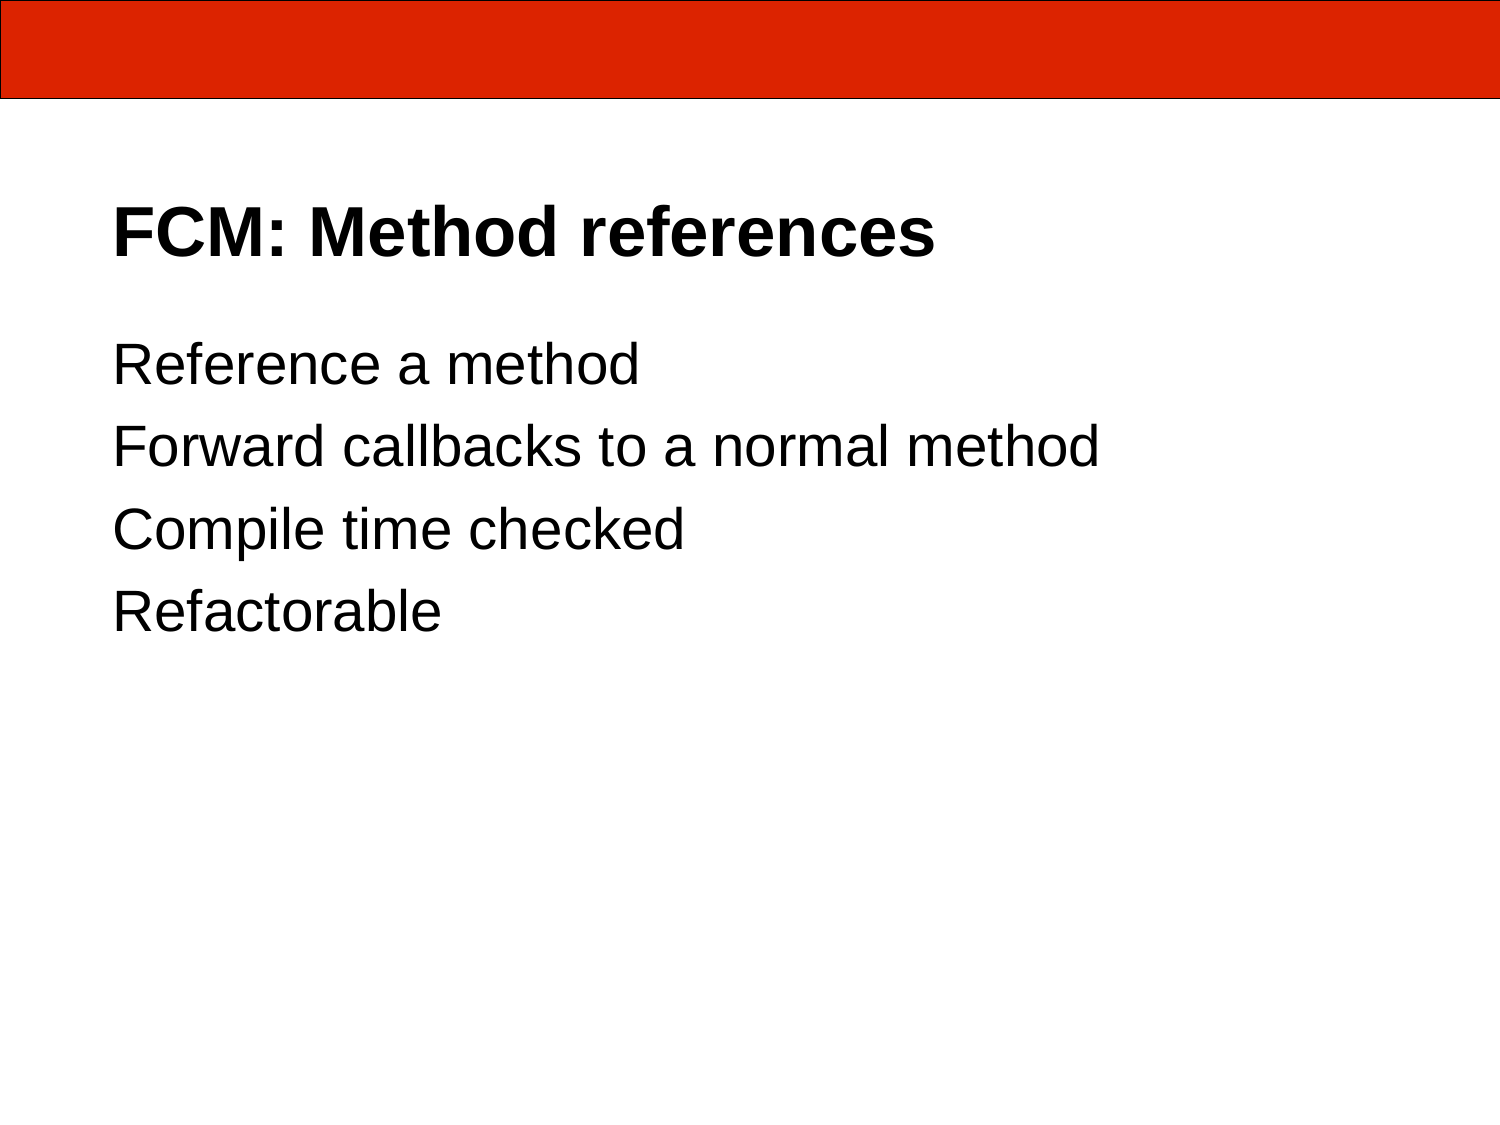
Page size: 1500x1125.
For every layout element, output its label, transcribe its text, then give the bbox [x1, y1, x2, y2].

list Reference a method Forward callbacks to a normal method Compile time checked Refactorable [112, 337, 1463, 1030]
title FCM: Method references [112, 119, 1417, 271]
